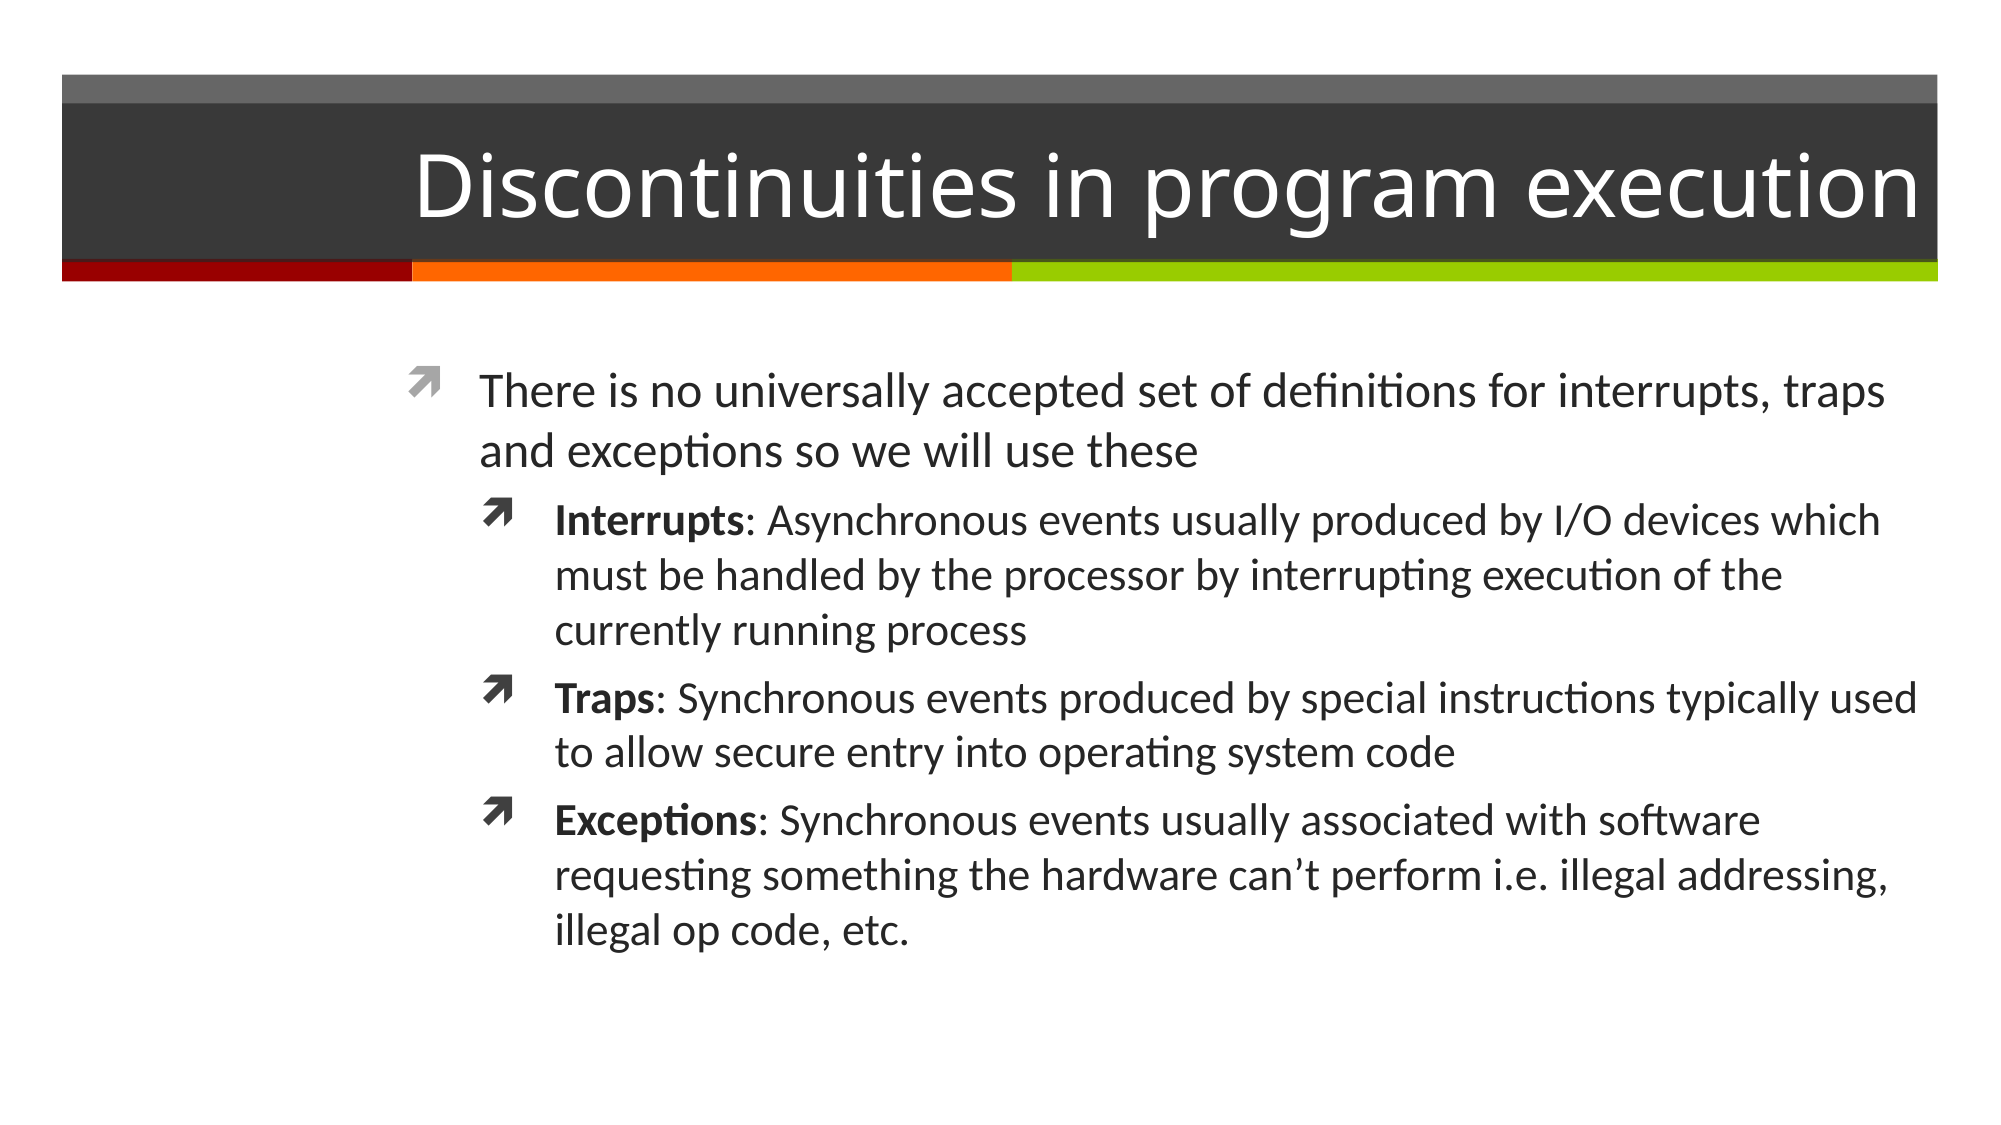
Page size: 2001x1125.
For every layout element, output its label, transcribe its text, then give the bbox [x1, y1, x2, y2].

title Discontinuities in program execution [62, 103, 1938, 263]
list There is no universally accepted set of definitions for interrupts, traps and exceptions so we will use these Interrupts: Asynchronous events usually produced by I/O devices which must be handled by the processor by interrupting execution of the currently running process Traps: Synchronous events produced by special instructions typically used to allow secure entry into operating system code Exceptions: Synchronous events usually associated with software requesting something the hardware can’t perform i.e. illegal addressing, illegal op code, etc. [389, 350, 1938, 1005]
